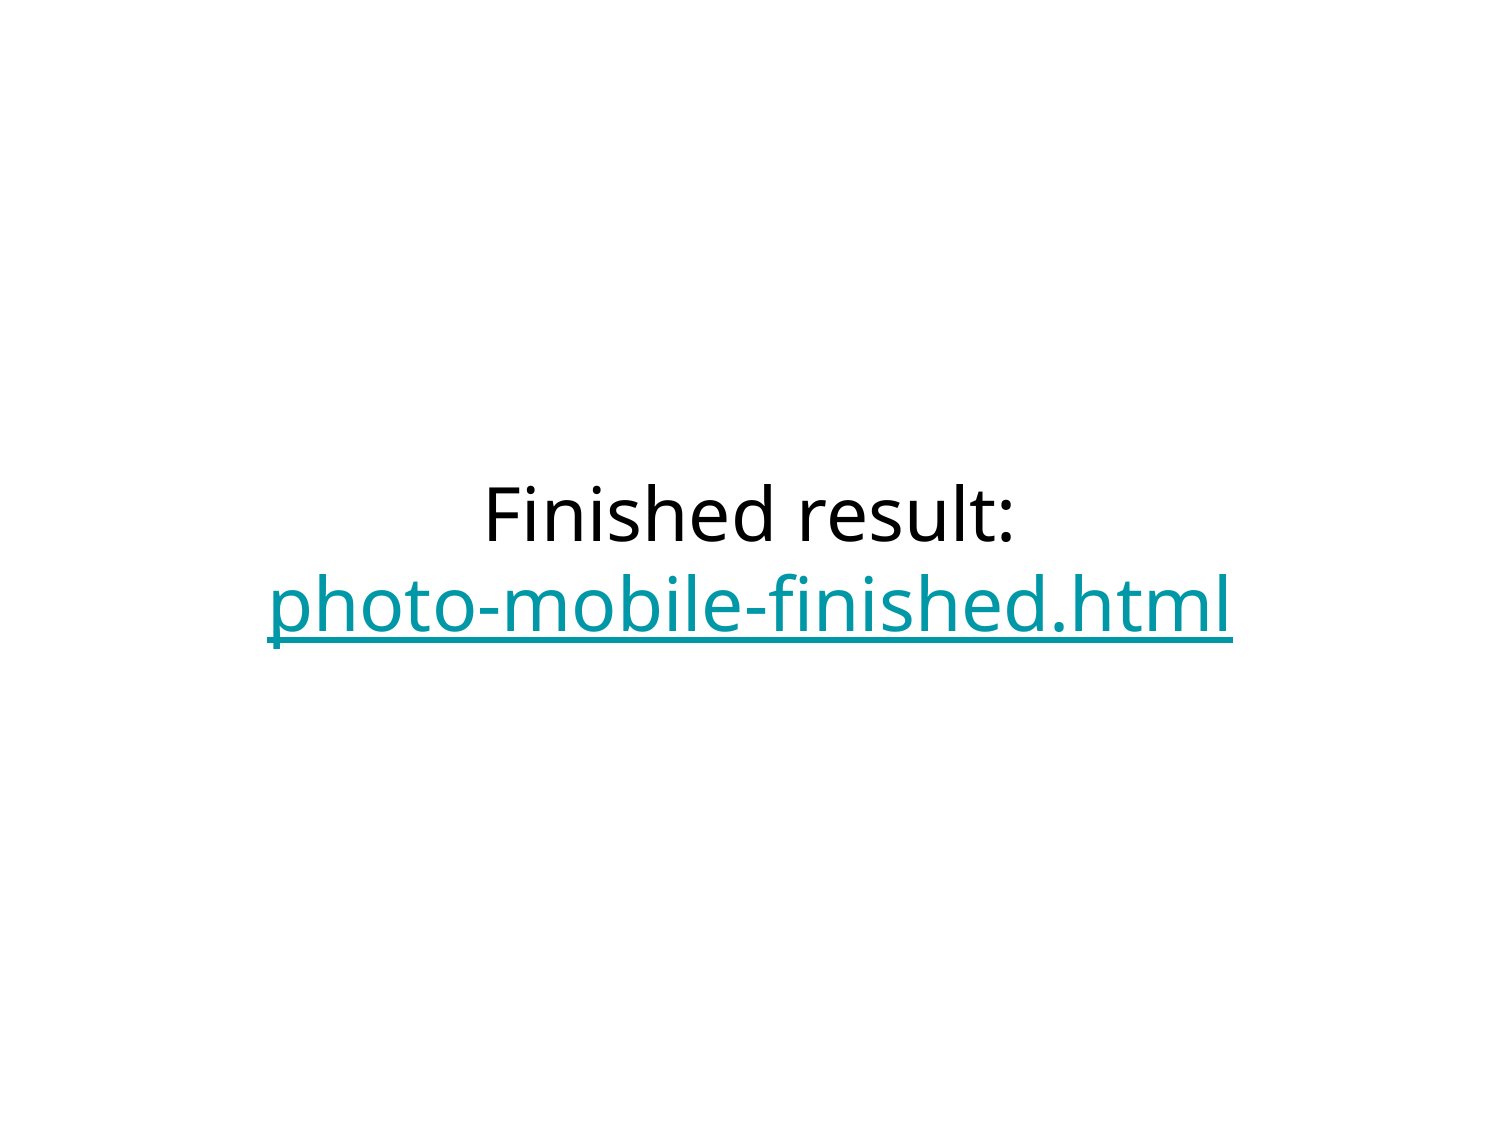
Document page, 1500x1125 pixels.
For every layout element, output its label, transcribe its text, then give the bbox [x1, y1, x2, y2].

title Finished result: photo-mobile-finished.html [51, 470, 1449, 655]
